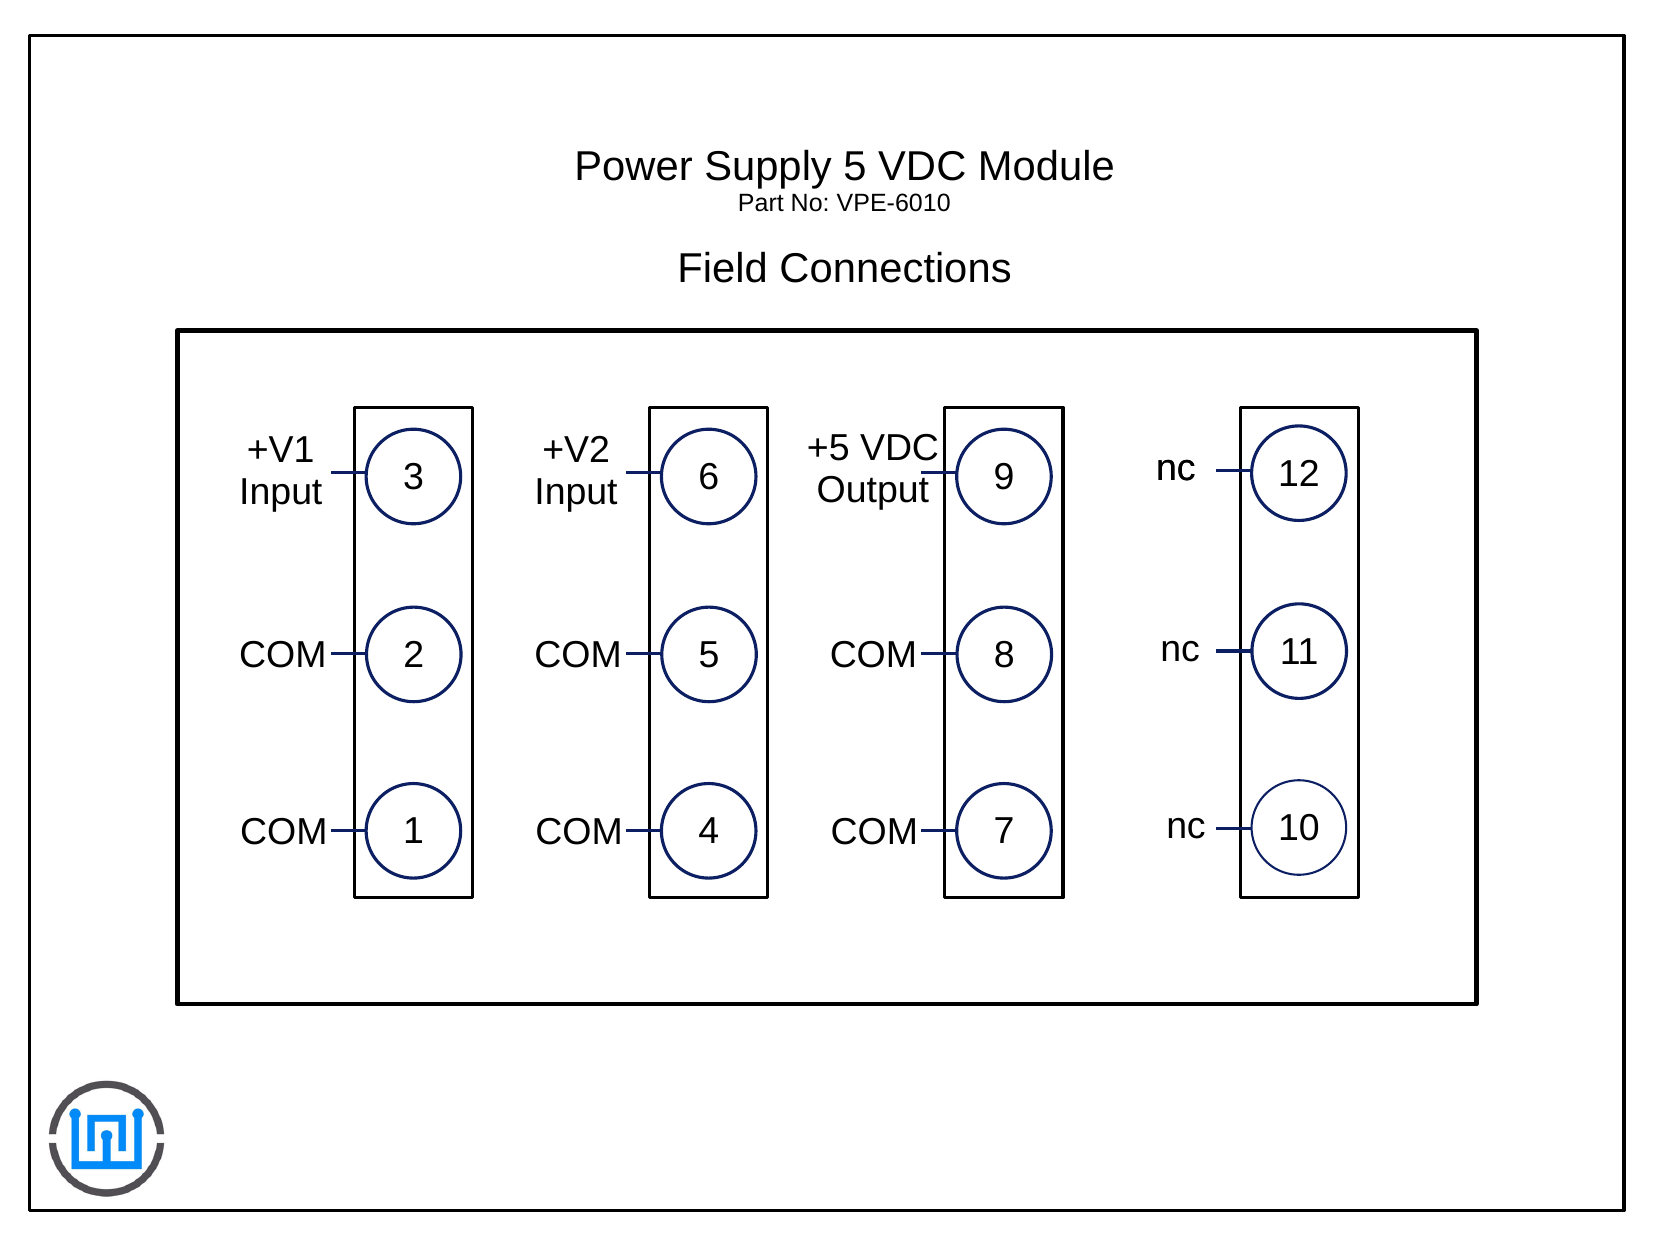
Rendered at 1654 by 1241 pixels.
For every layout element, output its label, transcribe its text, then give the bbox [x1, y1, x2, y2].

text_box 8 [957, 607, 1052, 702]
text_box COM [814, 625, 933, 683]
text_box COM [225, 803, 343, 860]
text_box +5 VDC Output [792, 419, 954, 519]
text_box Power Supply 5 VDC Module Part No: VPE-6010 Field Connections [559, 88, 1130, 351]
text_box 11 [1252, 603, 1347, 699]
text_box COM [520, 803, 638, 860]
text_box 4 [661, 783, 756, 879]
text_box 9 [956, 429, 1052, 524]
picture [35, 1068, 178, 1208]
text_box 7 [956, 783, 1052, 879]
text_box COM [224, 625, 342, 683]
text_box 3 [366, 429, 461, 524]
text_box nc [1145, 620, 1215, 677]
text_box nc [1141, 439, 1211, 497]
text_box COM [519, 625, 637, 683]
text_box 10 [1251, 780, 1347, 875]
text_box +V1 Input [224, 420, 338, 520]
text_box 6 [661, 429, 756, 524]
text_box +V2 Input [519, 420, 633, 520]
text_box 12 [1251, 425, 1347, 521]
text_box 5 [661, 607, 757, 702]
text_box 2 [366, 607, 462, 702]
text_box nc [1151, 797, 1221, 855]
text_box COM [815, 803, 934, 860]
text_box 1 [366, 783, 461, 879]
